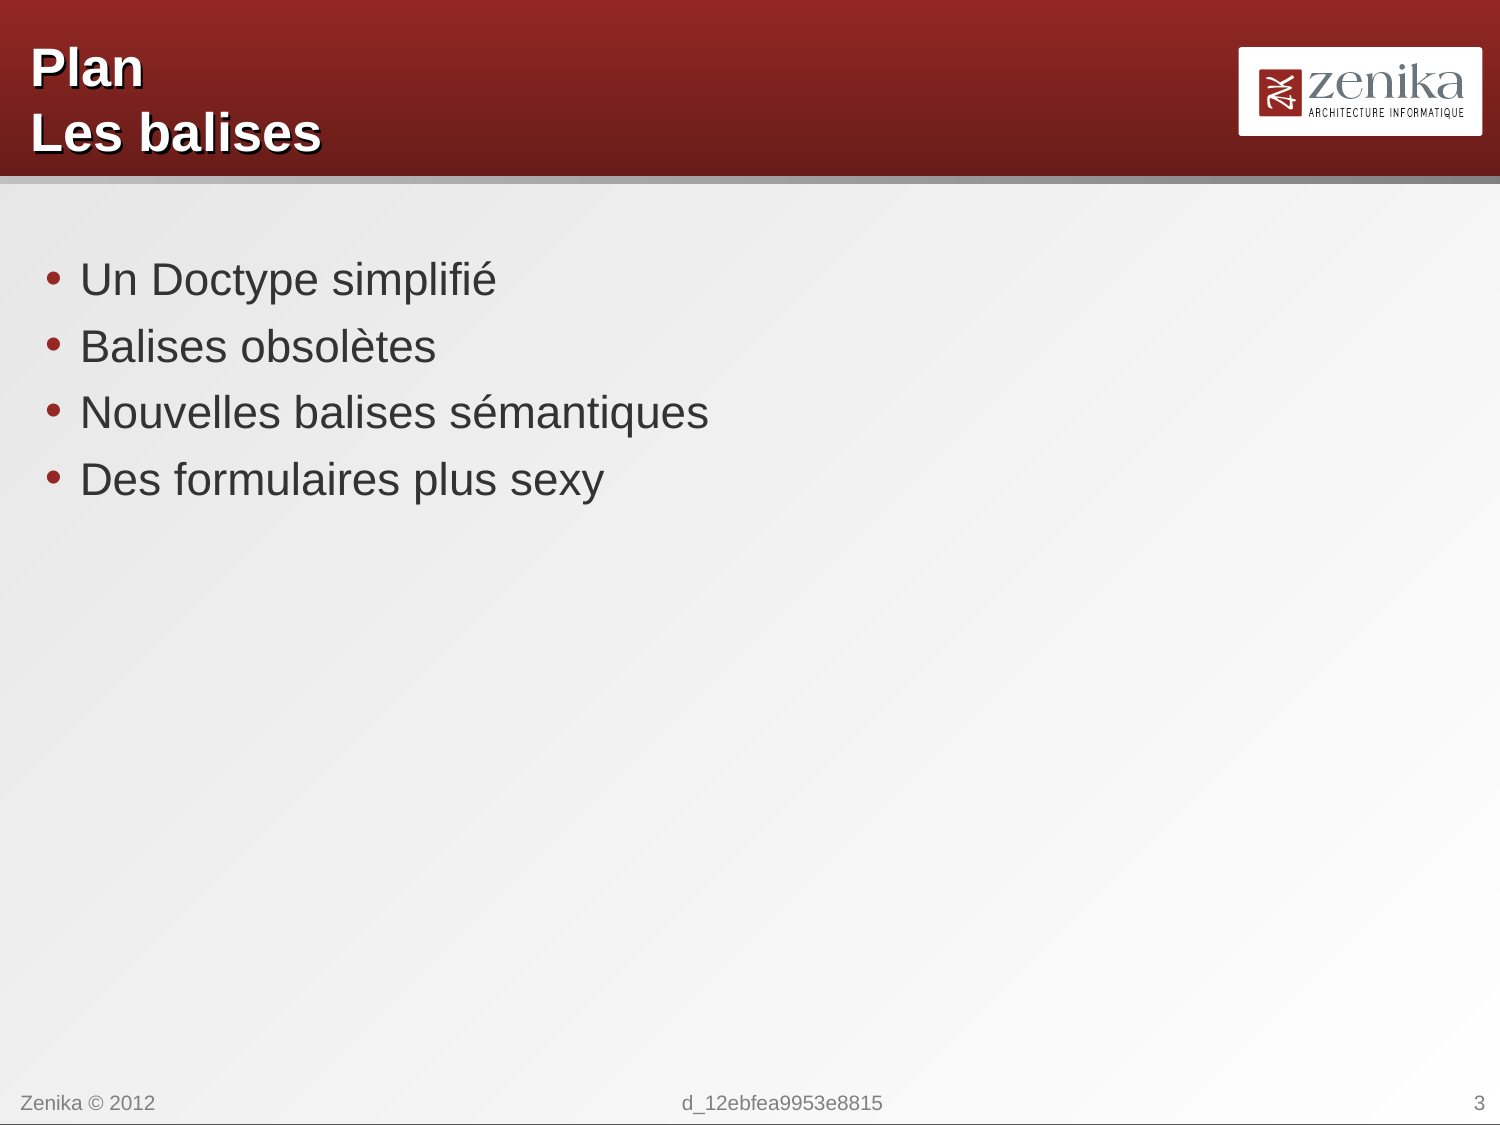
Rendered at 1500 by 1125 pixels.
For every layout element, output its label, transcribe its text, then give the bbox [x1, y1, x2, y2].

title Plan Les balises [30, 15, 1155, 180]
picture [1257, 58, 1464, 125]
list Un Doctype simplifié Balises obsolètes Nouvelles balises sémantiques Des formulaires plus sexy [45, 249, 1385, 1079]
